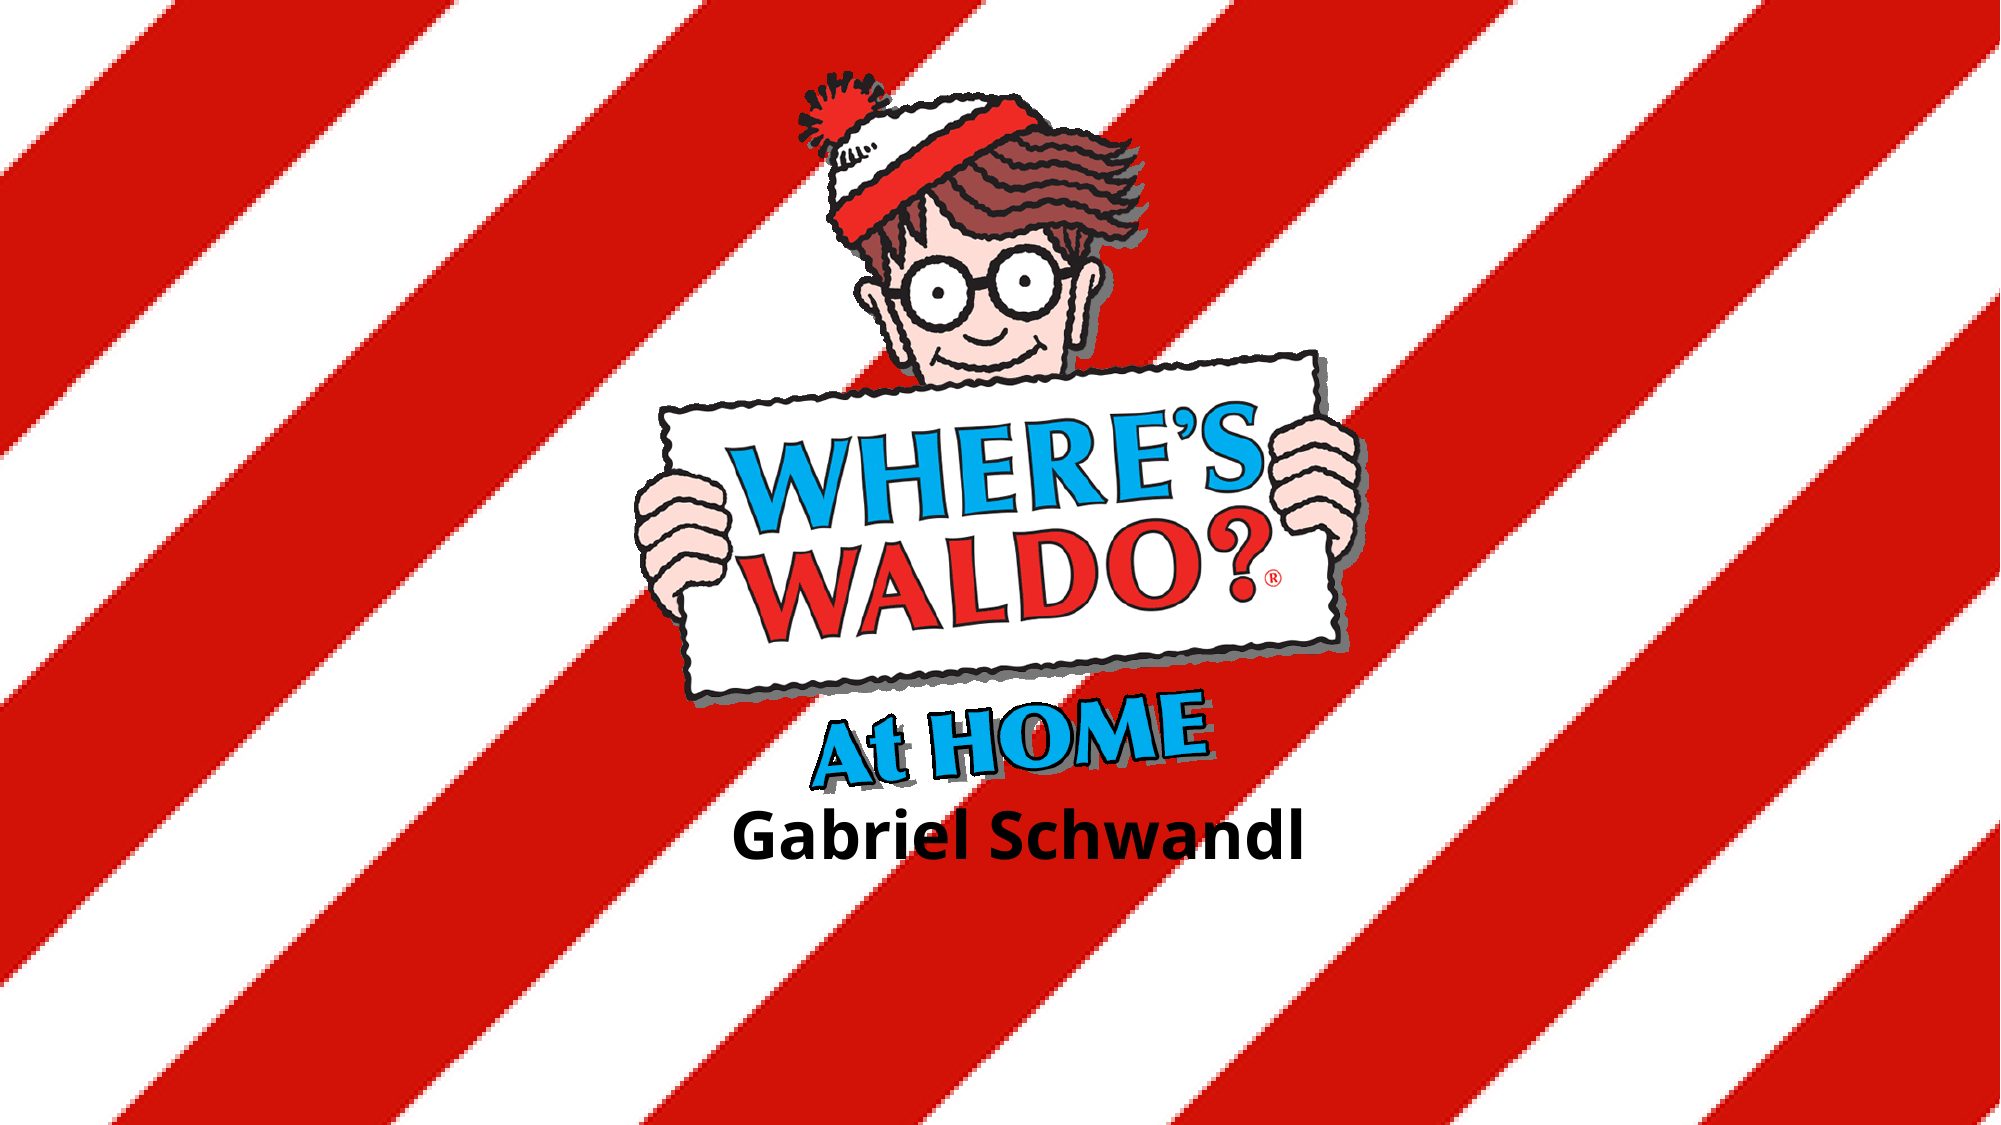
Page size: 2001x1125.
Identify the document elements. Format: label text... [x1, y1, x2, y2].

picture [0, 0, 2000, 1125]
subtitle Gabriel Schwandl [225, 786, 1726, 1059]
